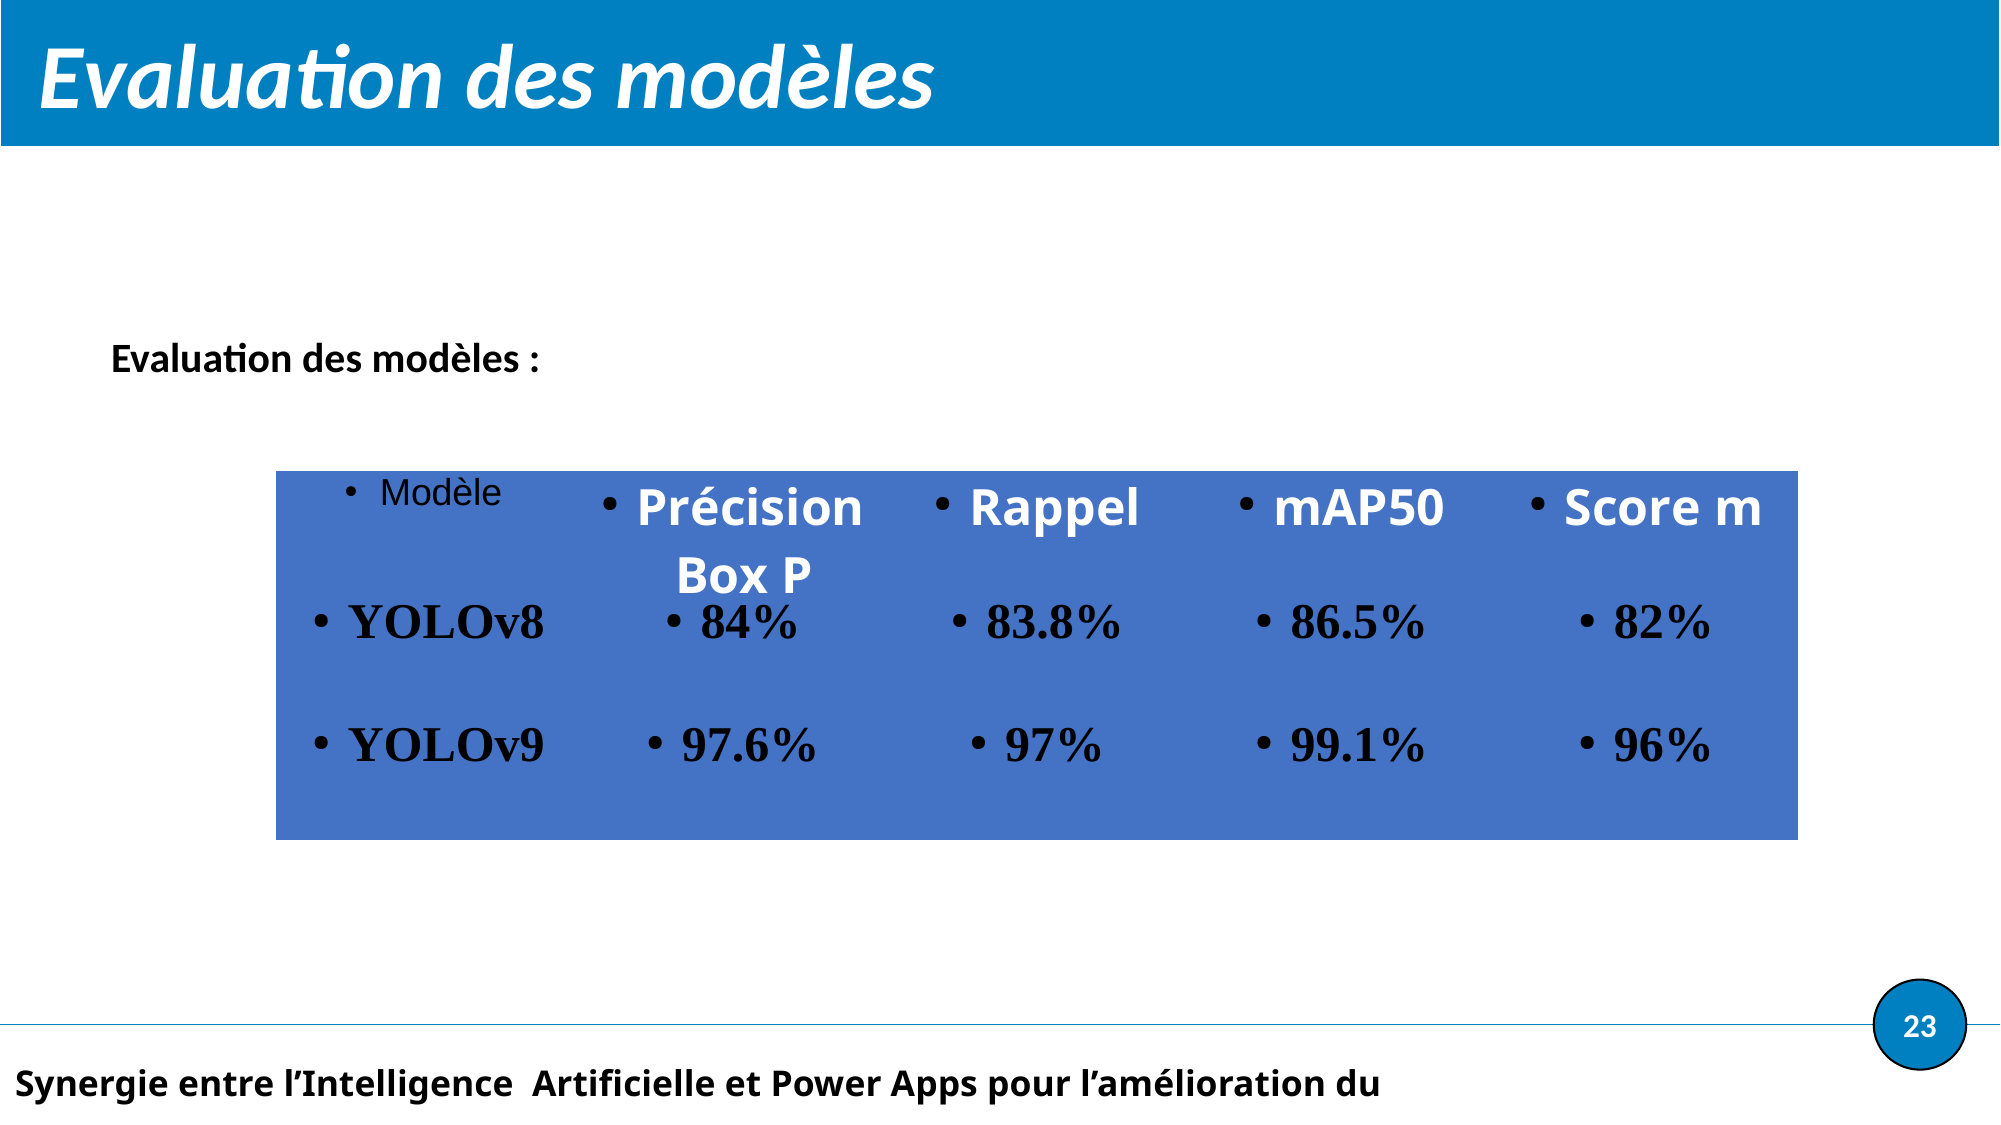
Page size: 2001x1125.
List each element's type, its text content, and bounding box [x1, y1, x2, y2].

text_box 23 [1873, 979, 1967, 1070]
table_header Rappel [885, 471, 1189, 594]
table_header Modèle [276, 471, 581, 594]
text_box Synergie entre l’Intelligence Artificielle et Power Apps pour l’amélioration du processus de recrutement [0, 1032, 1564, 1107]
table_header mAP50 [1189, 471, 1494, 594]
table_cell 84% [581, 594, 885, 717]
table_cell 99.1% [1189, 717, 1494, 840]
text_box Evaluation des modèles [0, 0, 2000, 147]
table_header Précision Box P [581, 471, 885, 594]
table_cell 86.5% [1189, 594, 1494, 717]
table_cell 97% [885, 717, 1189, 840]
table_cell YOLOv8 [276, 594, 581, 717]
text_box Evaluation des modèles : [95, 323, 939, 389]
table_cell 97.6% [581, 717, 885, 840]
table_cell 96% [1494, 717, 1798, 840]
table_cell 83.8% [885, 594, 1189, 717]
table_cell 82% [1494, 594, 1798, 717]
table_cell YOLOv9 [276, 717, 581, 840]
table_header Score m [1494, 471, 1798, 594]
